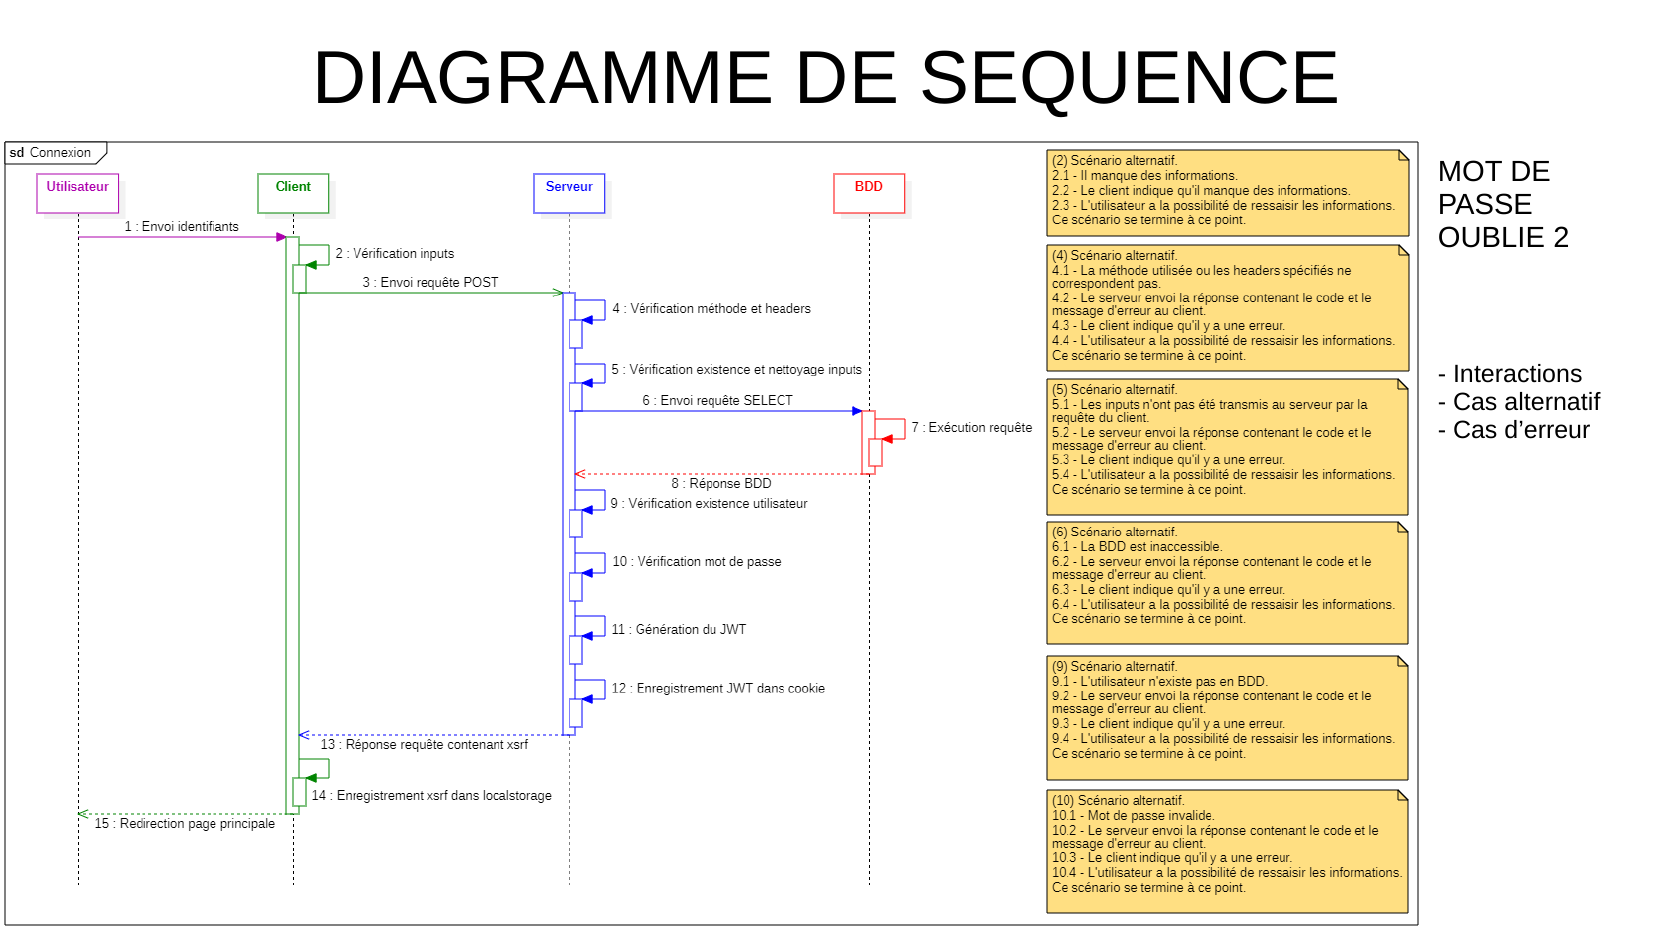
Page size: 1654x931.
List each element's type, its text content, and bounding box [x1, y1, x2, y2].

picture [0, 137, 1424, 931]
text_box MOT DE PASSE OUBLIE 2 [1423, 147, 1654, 261]
title DIAGRAMME DE SEQUENCE [82, 0, 1571, 147]
text_box - Interactions - Cas alternatif - Cas d’erreur [1423, 352, 1630, 452]
